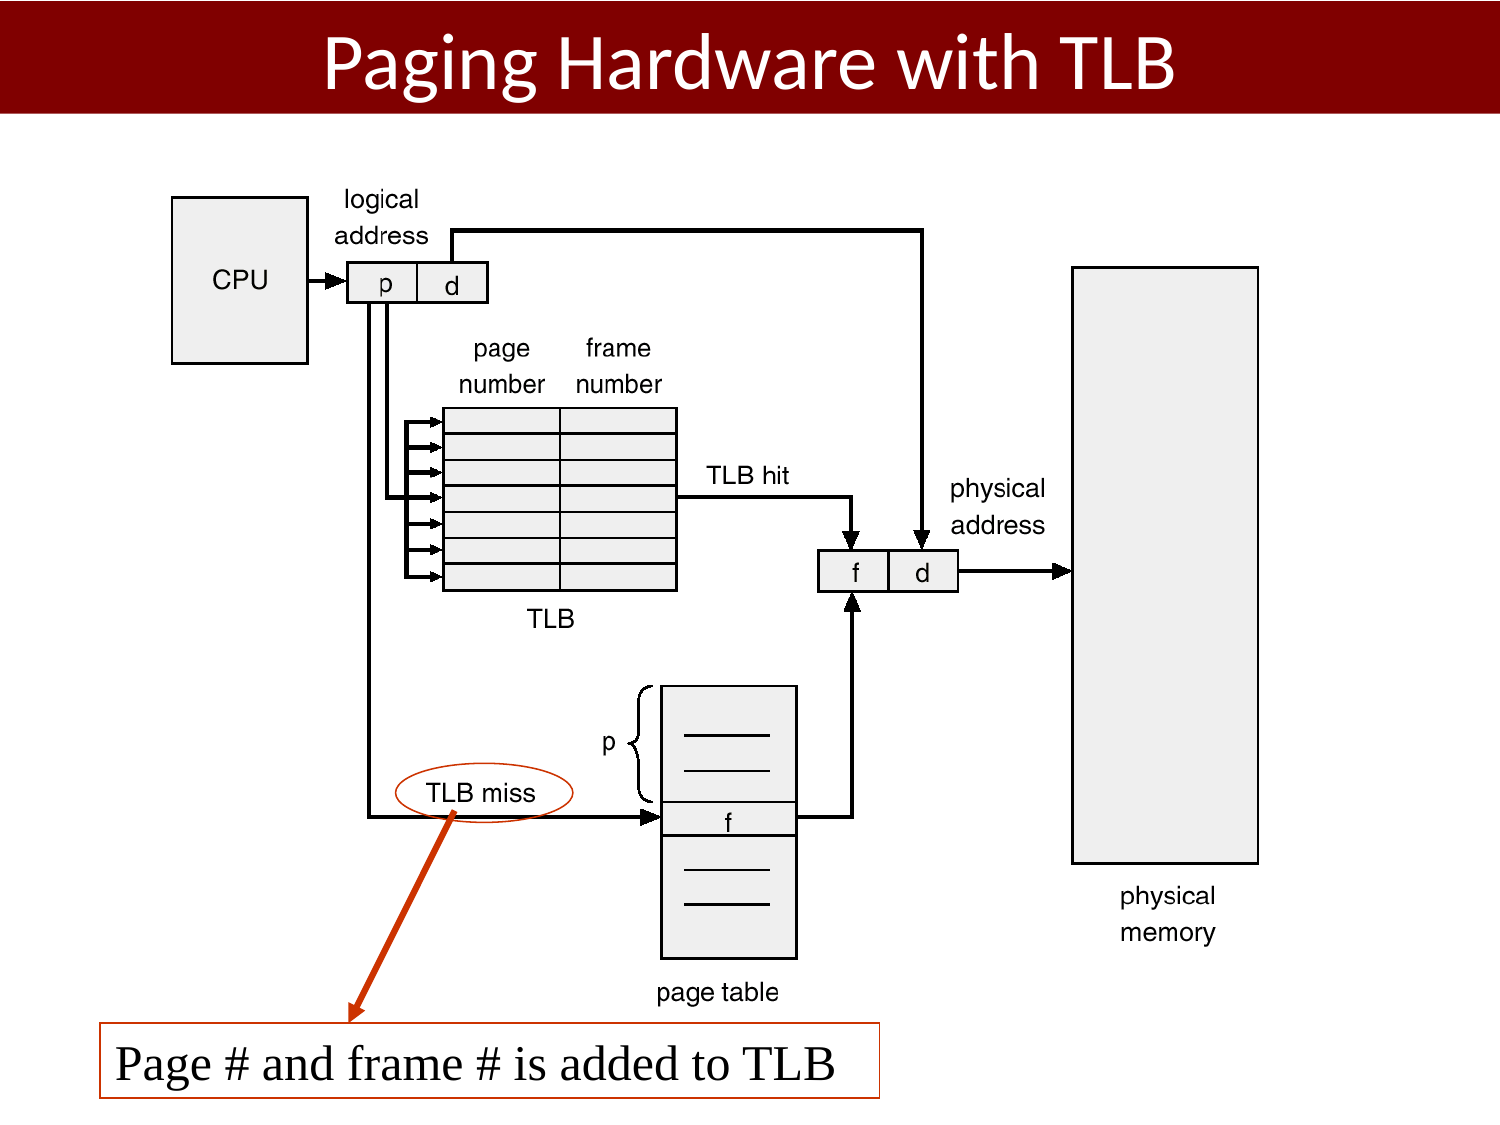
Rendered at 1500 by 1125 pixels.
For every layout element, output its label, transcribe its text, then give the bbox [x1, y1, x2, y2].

text_box Page # and frame # is added to TLB [100, 1023, 880, 1098]
picture [397, 765, 571, 821]
picture [171, 184, 1270, 1015]
title Paging Hardware with TLB [0, 1, 1500, 114]
